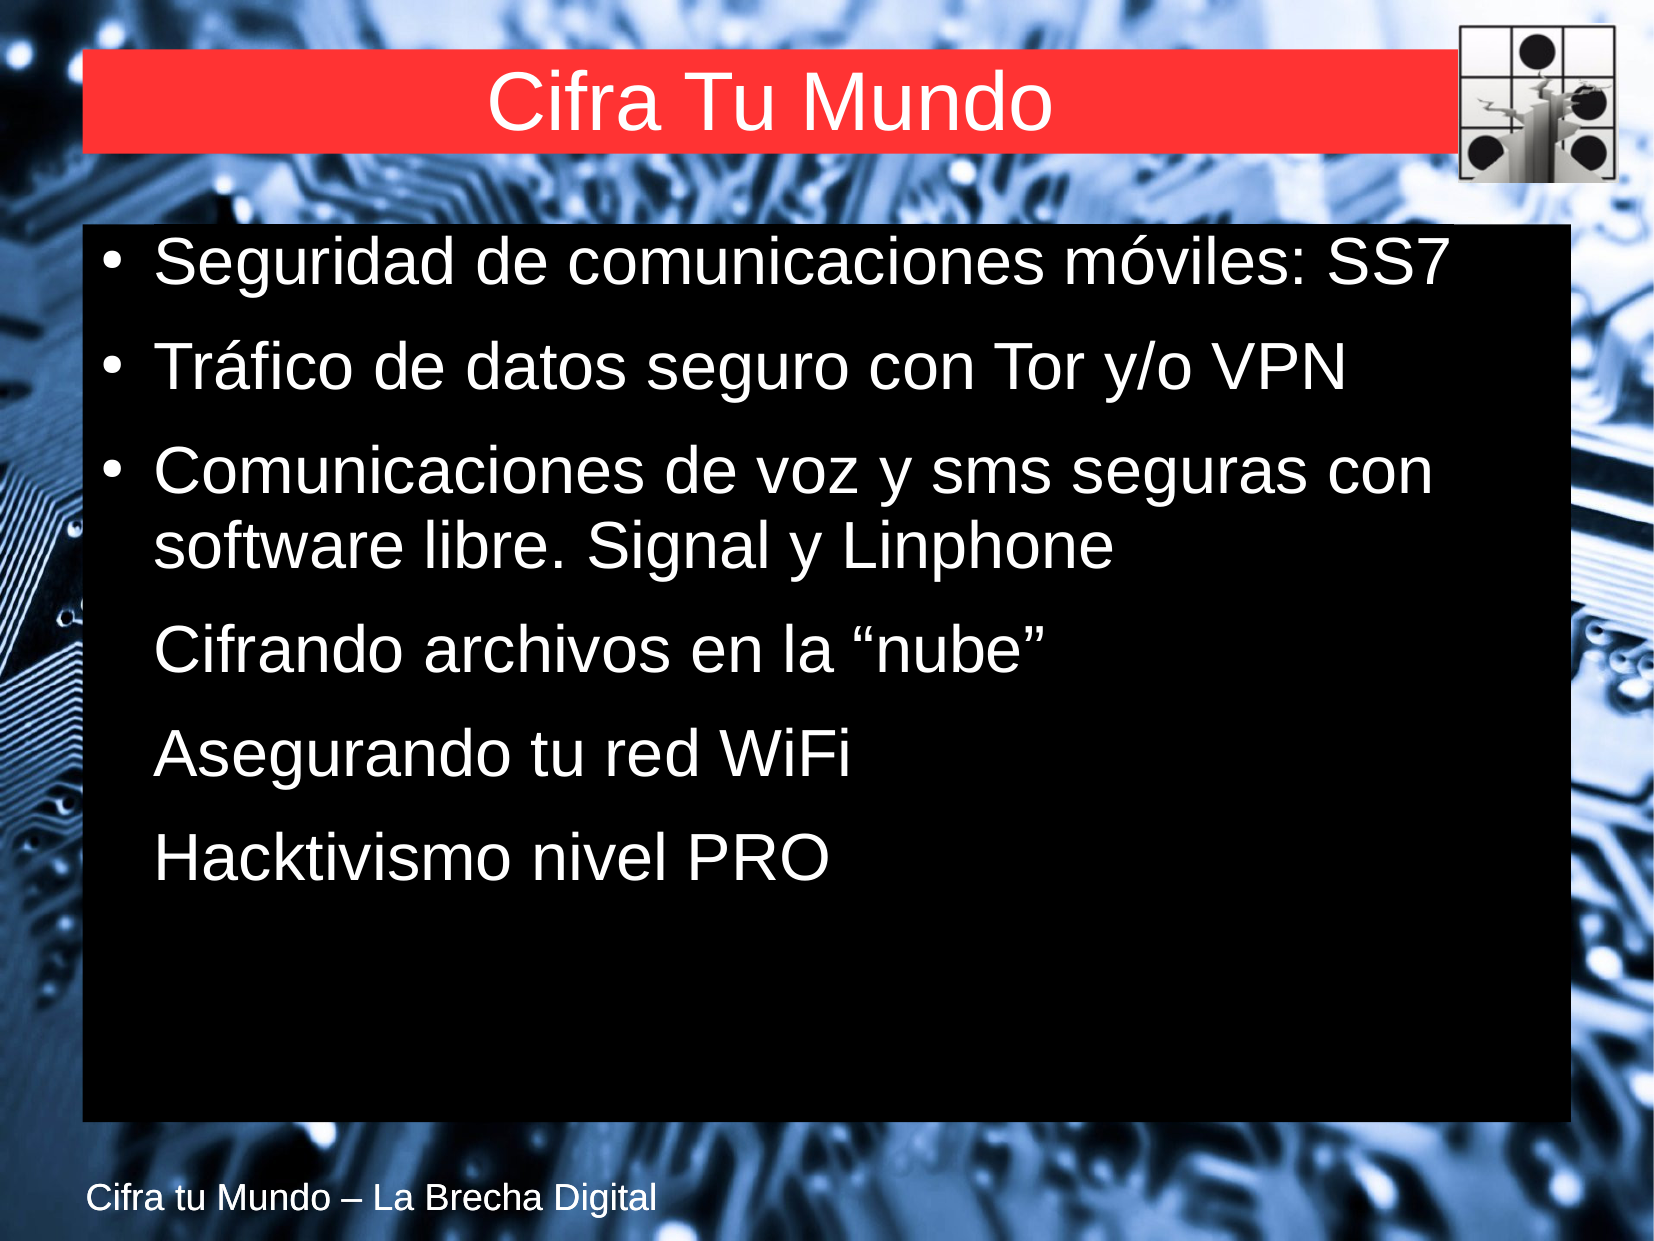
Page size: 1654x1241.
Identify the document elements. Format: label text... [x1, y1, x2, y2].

text_box Cifra tu Mundo – La Brecha Digital [70, 1169, 1453, 1226]
picture [0, 0, 1654, 1241]
title Cifra Tu Mundo [82, 49, 1458, 154]
list Seguridad de comunicaciones móviles: SS7 Tráfico de datos seguro con Tor y/o VPN Comunicaciones de voz y sms seguras con software libre. Signal y Linphone Cifrando archivos en la “nube” Asegurando tu red WiFi Hacktivismo nivel PRO [82, 224, 1571, 1123]
